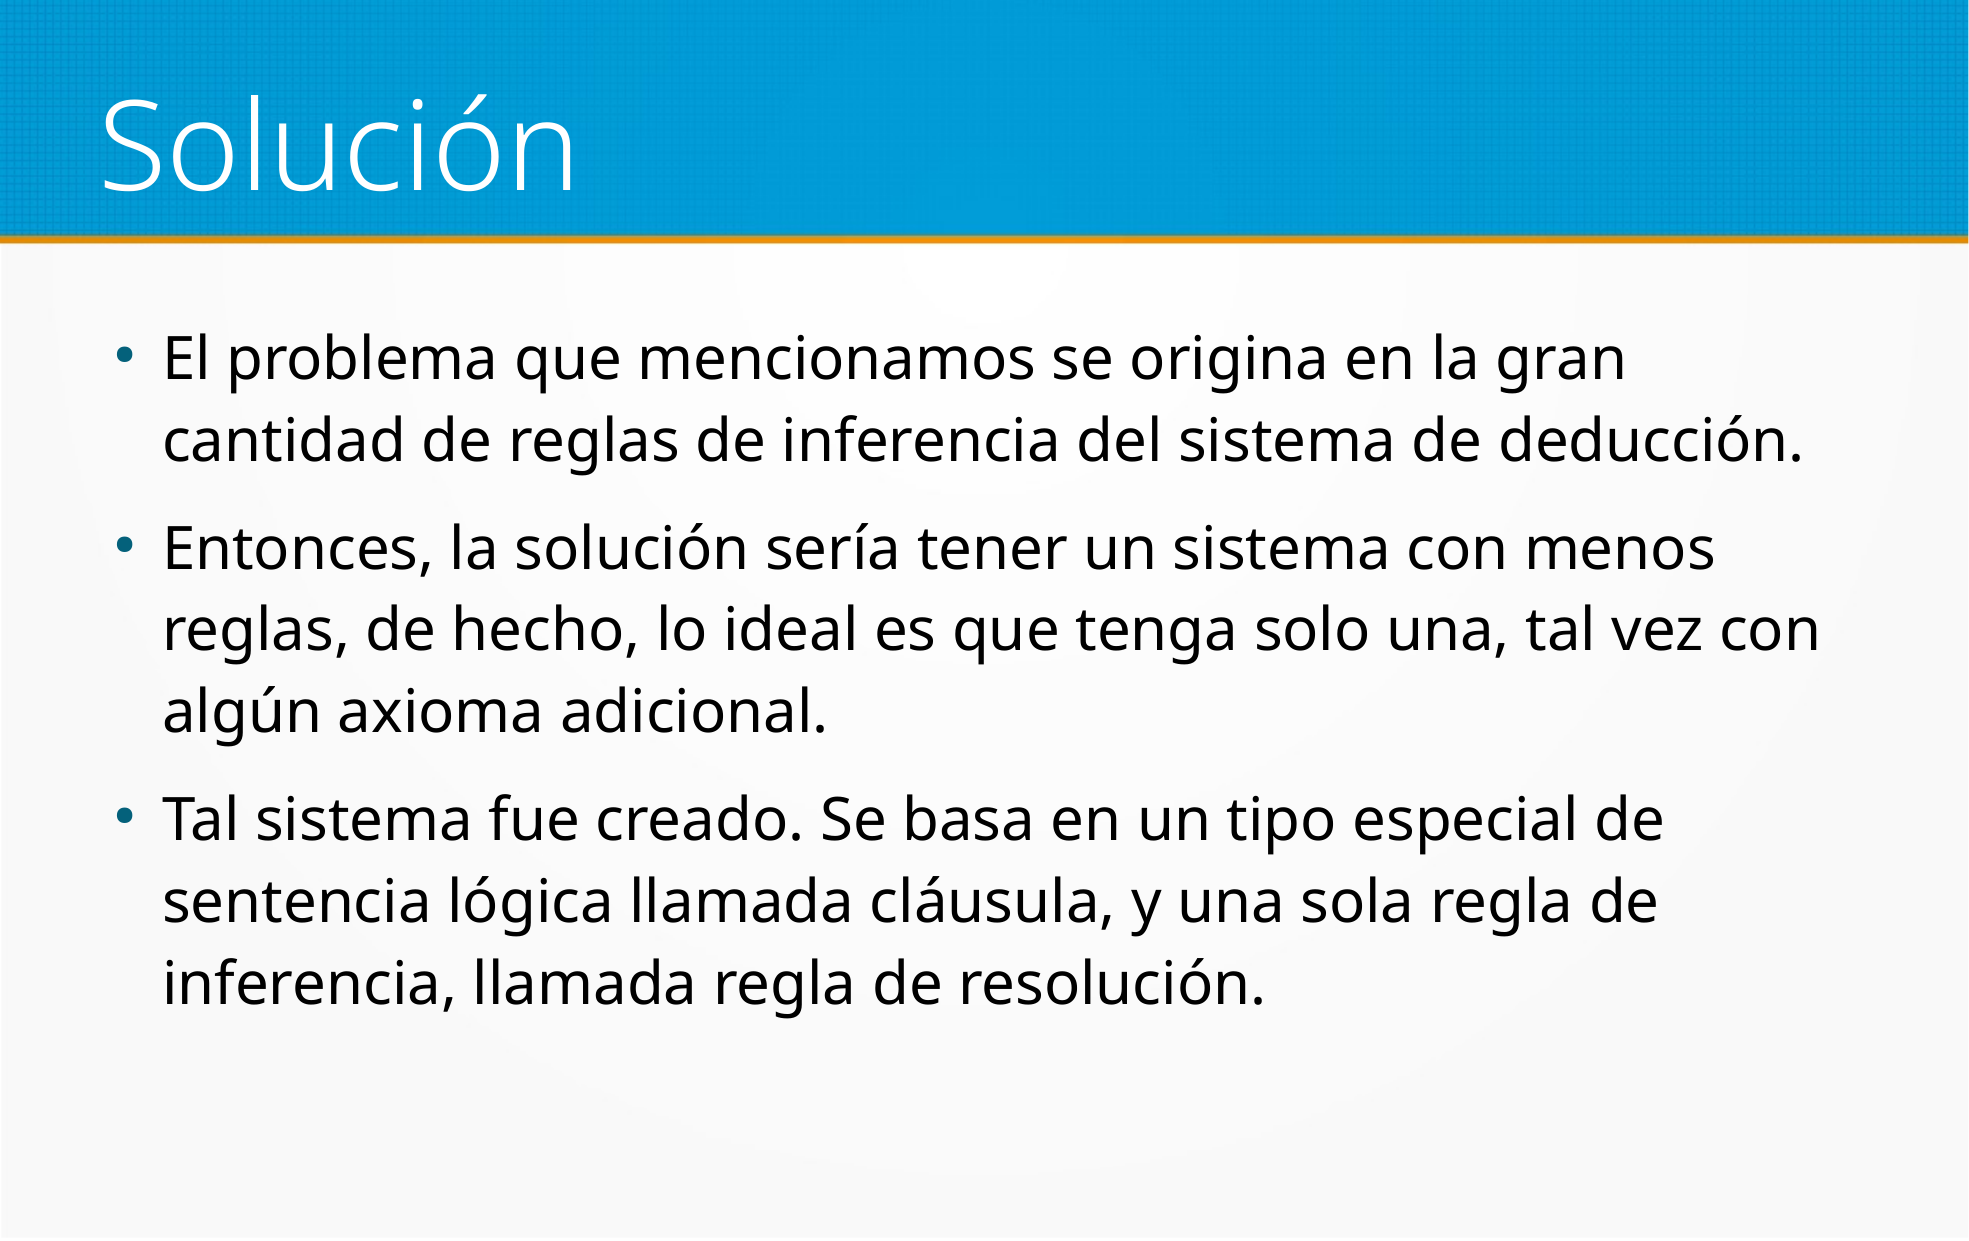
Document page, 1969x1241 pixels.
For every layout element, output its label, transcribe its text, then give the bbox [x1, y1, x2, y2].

list El problema que mencionamos se origina en la gran cantidad de reglas de inferencia del sistema de deducción. Entonces, la solución sería tener un sistema con menos reglas, de hecho, lo ideal es que tenga solo una, tal vez con algún axioma adicional. Tal sistema fue creado. Se basa en un tipo especial de sentencia lógica llamada cláusula, y una sola regla de inferencia, llamada regla de resolución. [98, 315, 1861, 1081]
picture [0, 233, 1969, 1241]
title Solución [98, 19, 1870, 227]
